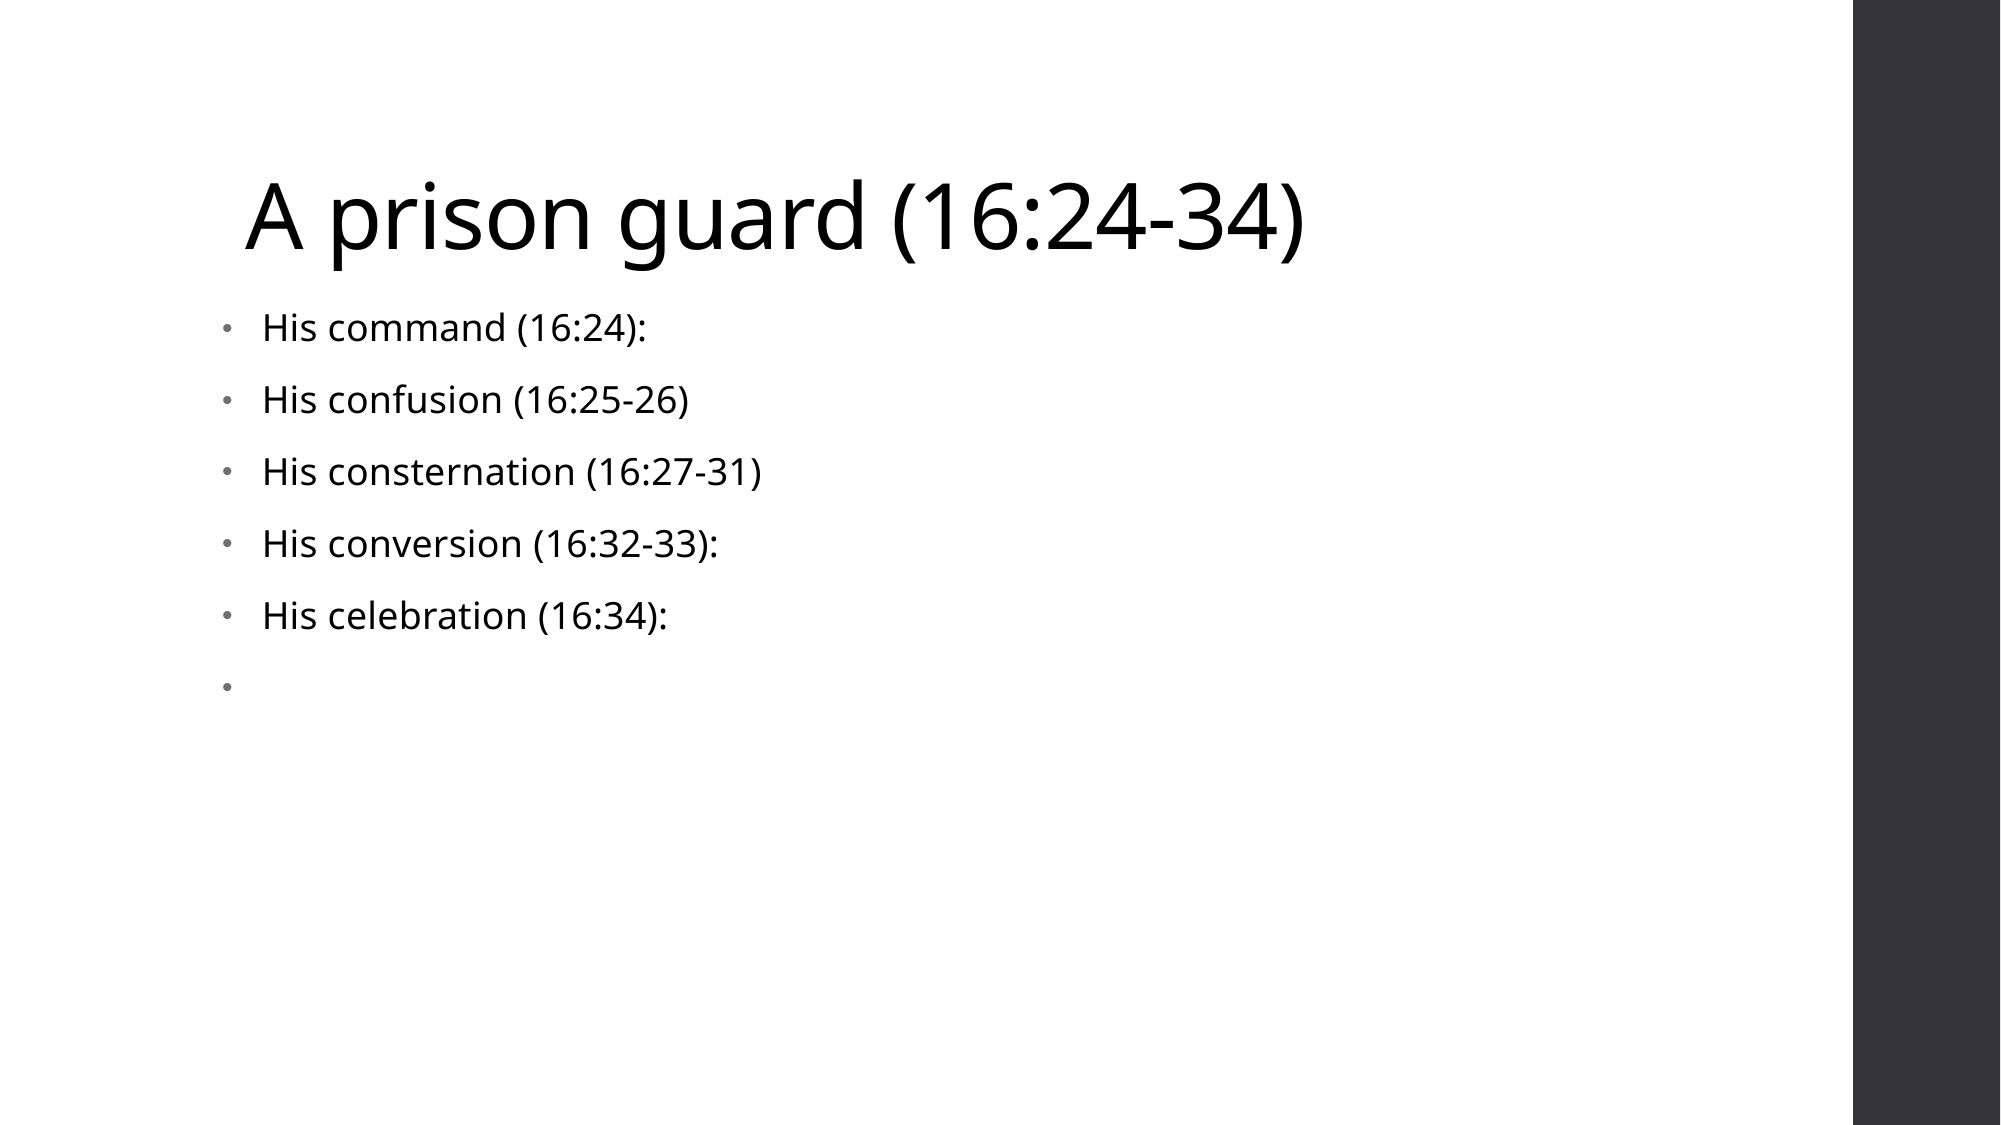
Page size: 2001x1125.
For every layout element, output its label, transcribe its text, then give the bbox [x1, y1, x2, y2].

title A prison guard (16:24-34) [206, 60, 1797, 278]
list His command (16:24): His confusion (16:25-26) His consternation (16:27-31) His conversion (16:32-33): His celebration (16:34): [206, 299, 1617, 1014]
